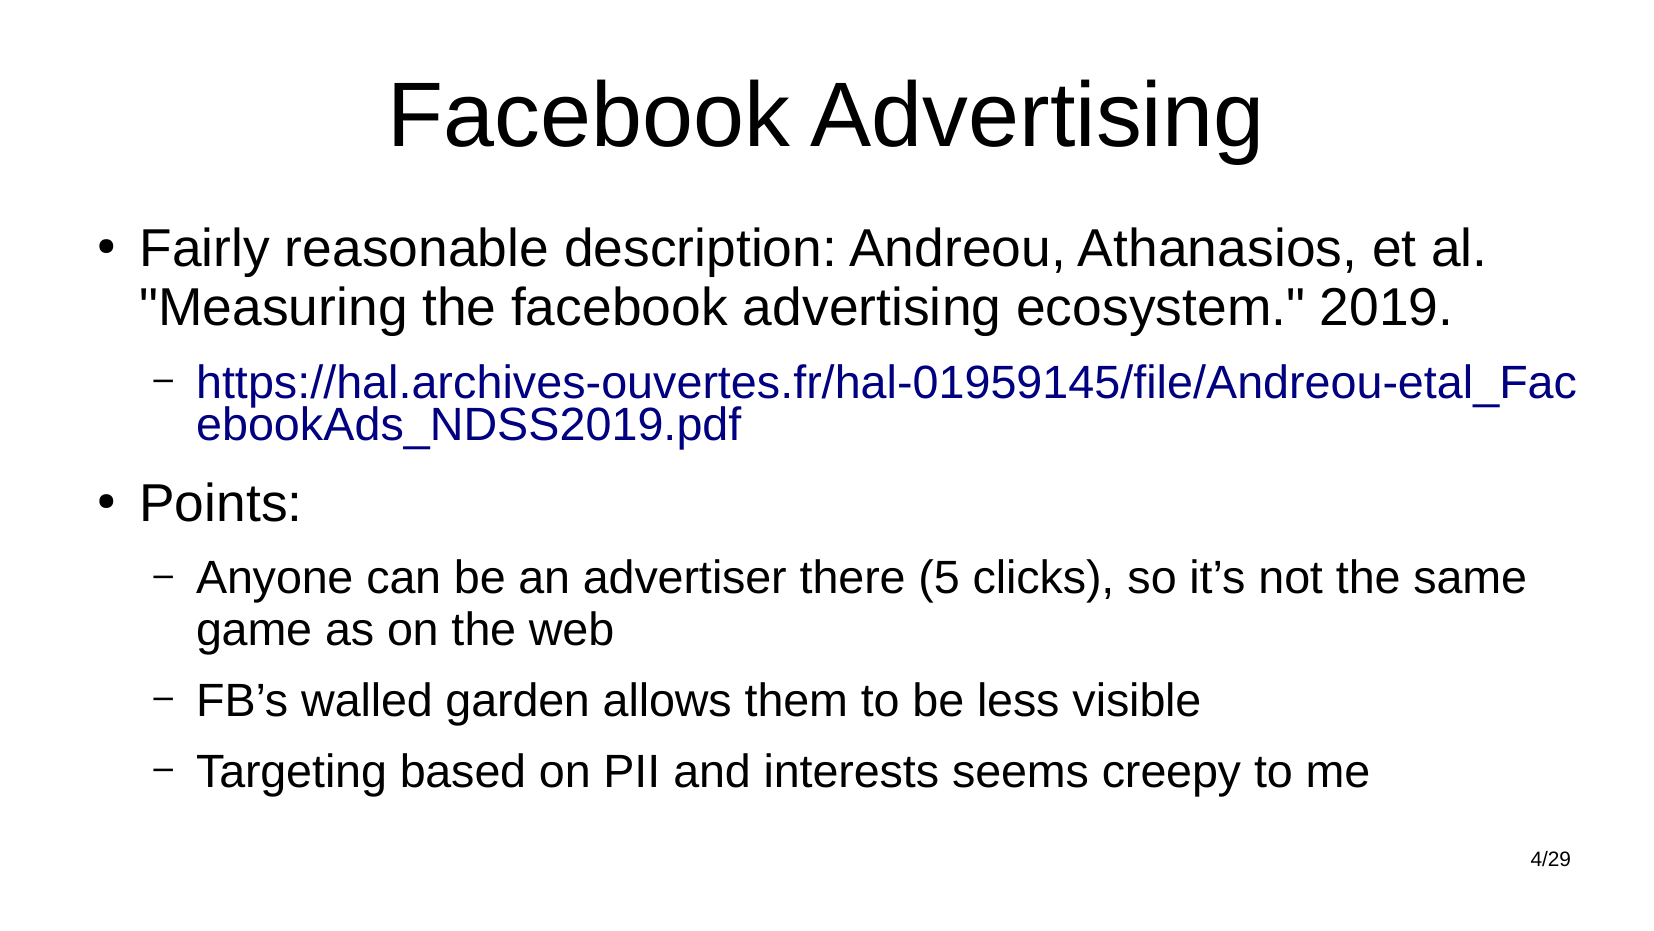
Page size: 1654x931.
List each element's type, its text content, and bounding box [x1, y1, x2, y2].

title Facebook Advertising [82, 37, 1571, 193]
list Fairly reasonable description: Andreou, Athanasios, et al. "Measuring the facebook advertising ecosystem." 2019. https://hal.archives-ouvertes.fr/hal-01959145/file/Andreou-etal_FacebookAds_NDSS2019.pdf Points: Anyone can be an advertiser there (5 clicks), so it’s not the same game as on the web FB’s walled garden allows them to be less visible Targeting based on PII and interests seems creepy to me [82, 217, 1571, 758]
